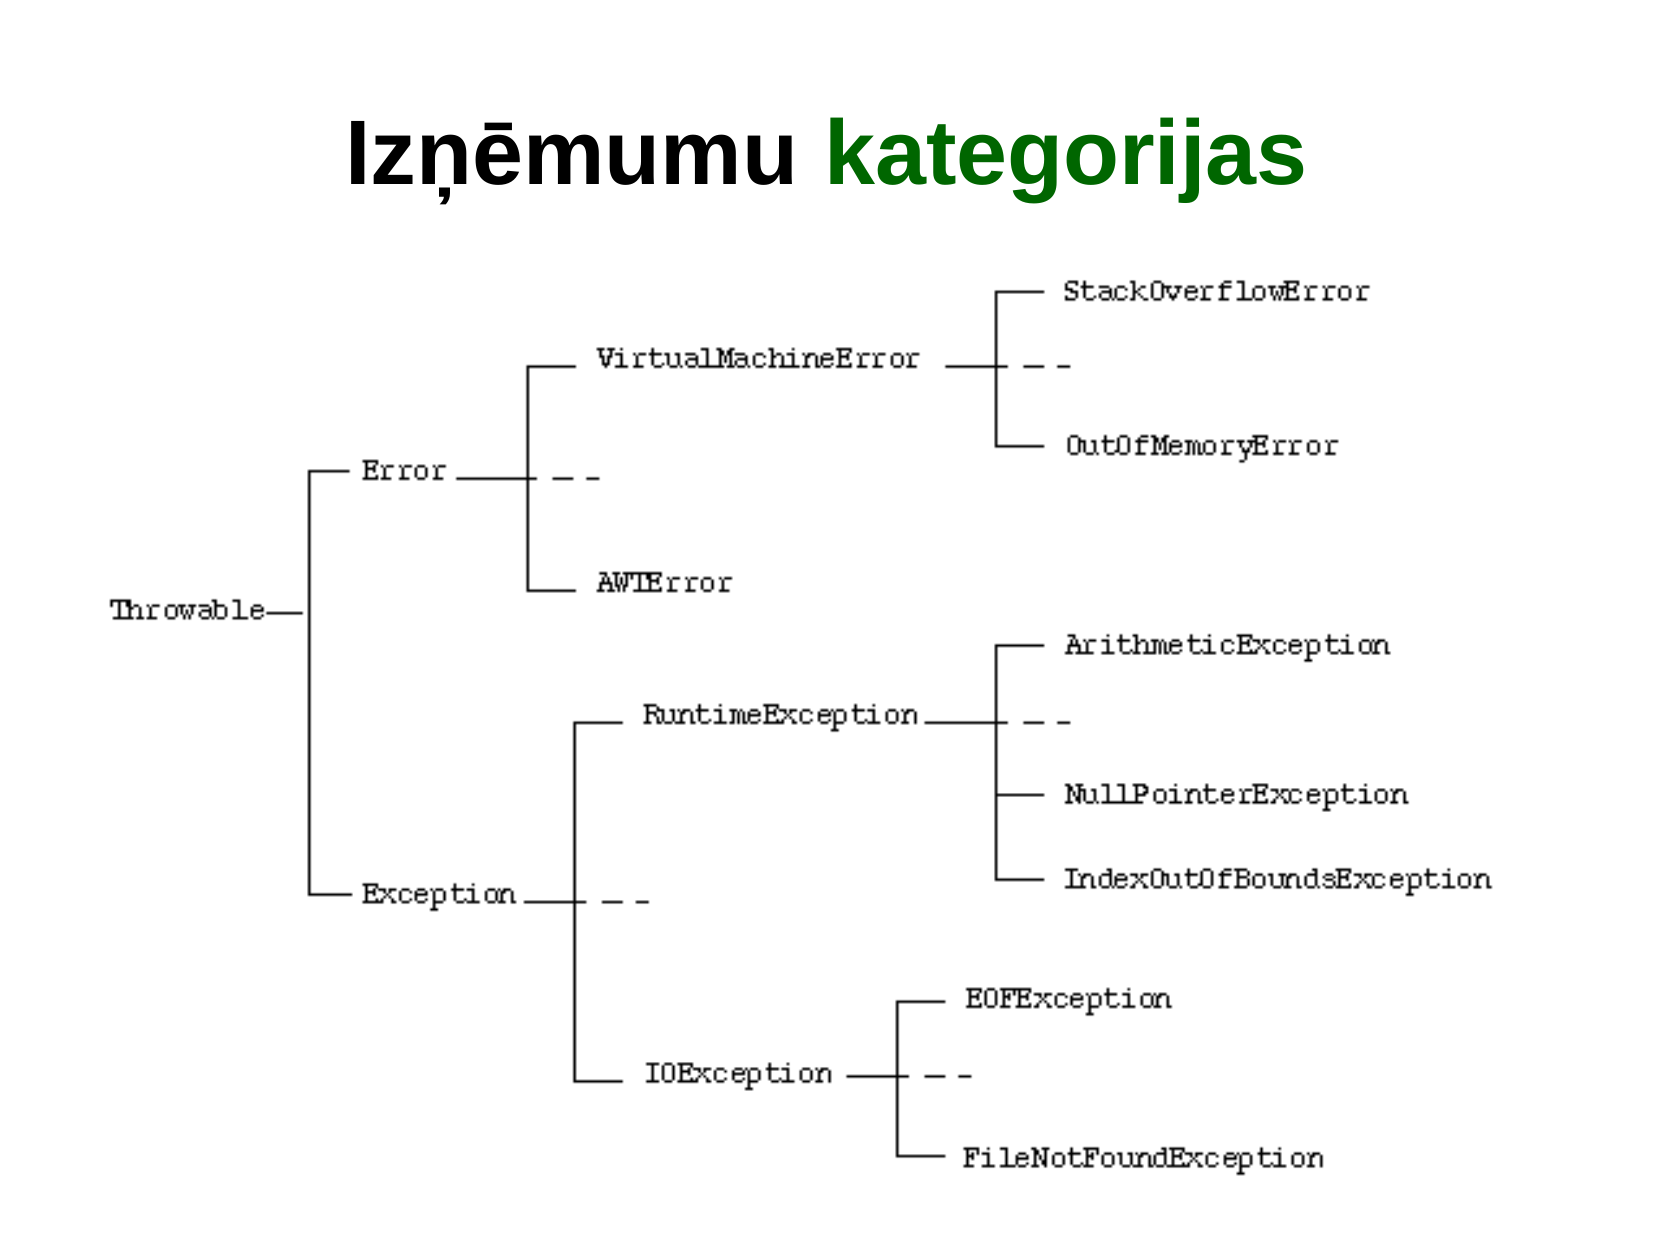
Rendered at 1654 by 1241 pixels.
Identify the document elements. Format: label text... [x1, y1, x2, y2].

title Izņēmumu kategorijas [82, 49, 1571, 257]
picture [59, 259, 1607, 1193]
